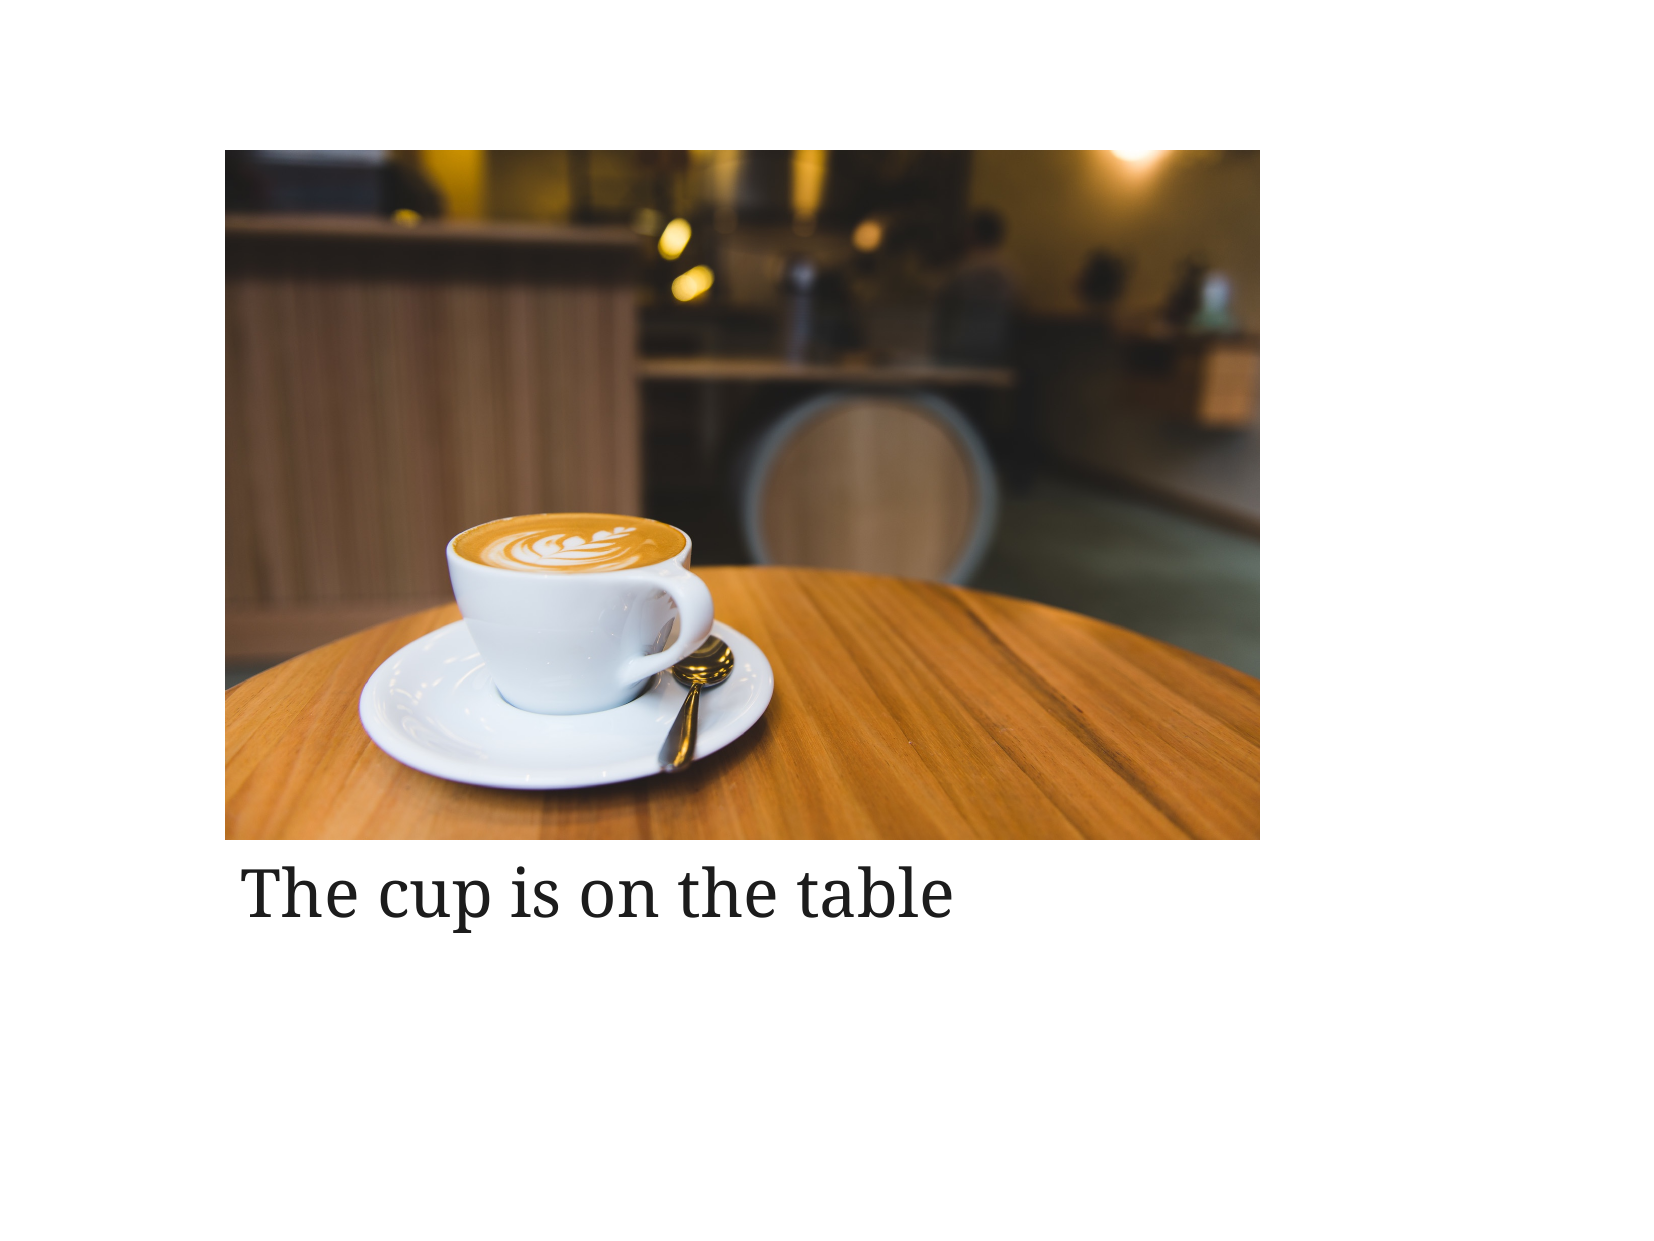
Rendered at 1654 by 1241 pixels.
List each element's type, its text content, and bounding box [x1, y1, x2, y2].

text_box The cup is on the table [240, 850, 1350, 945]
picture [225, 150, 1260, 840]
